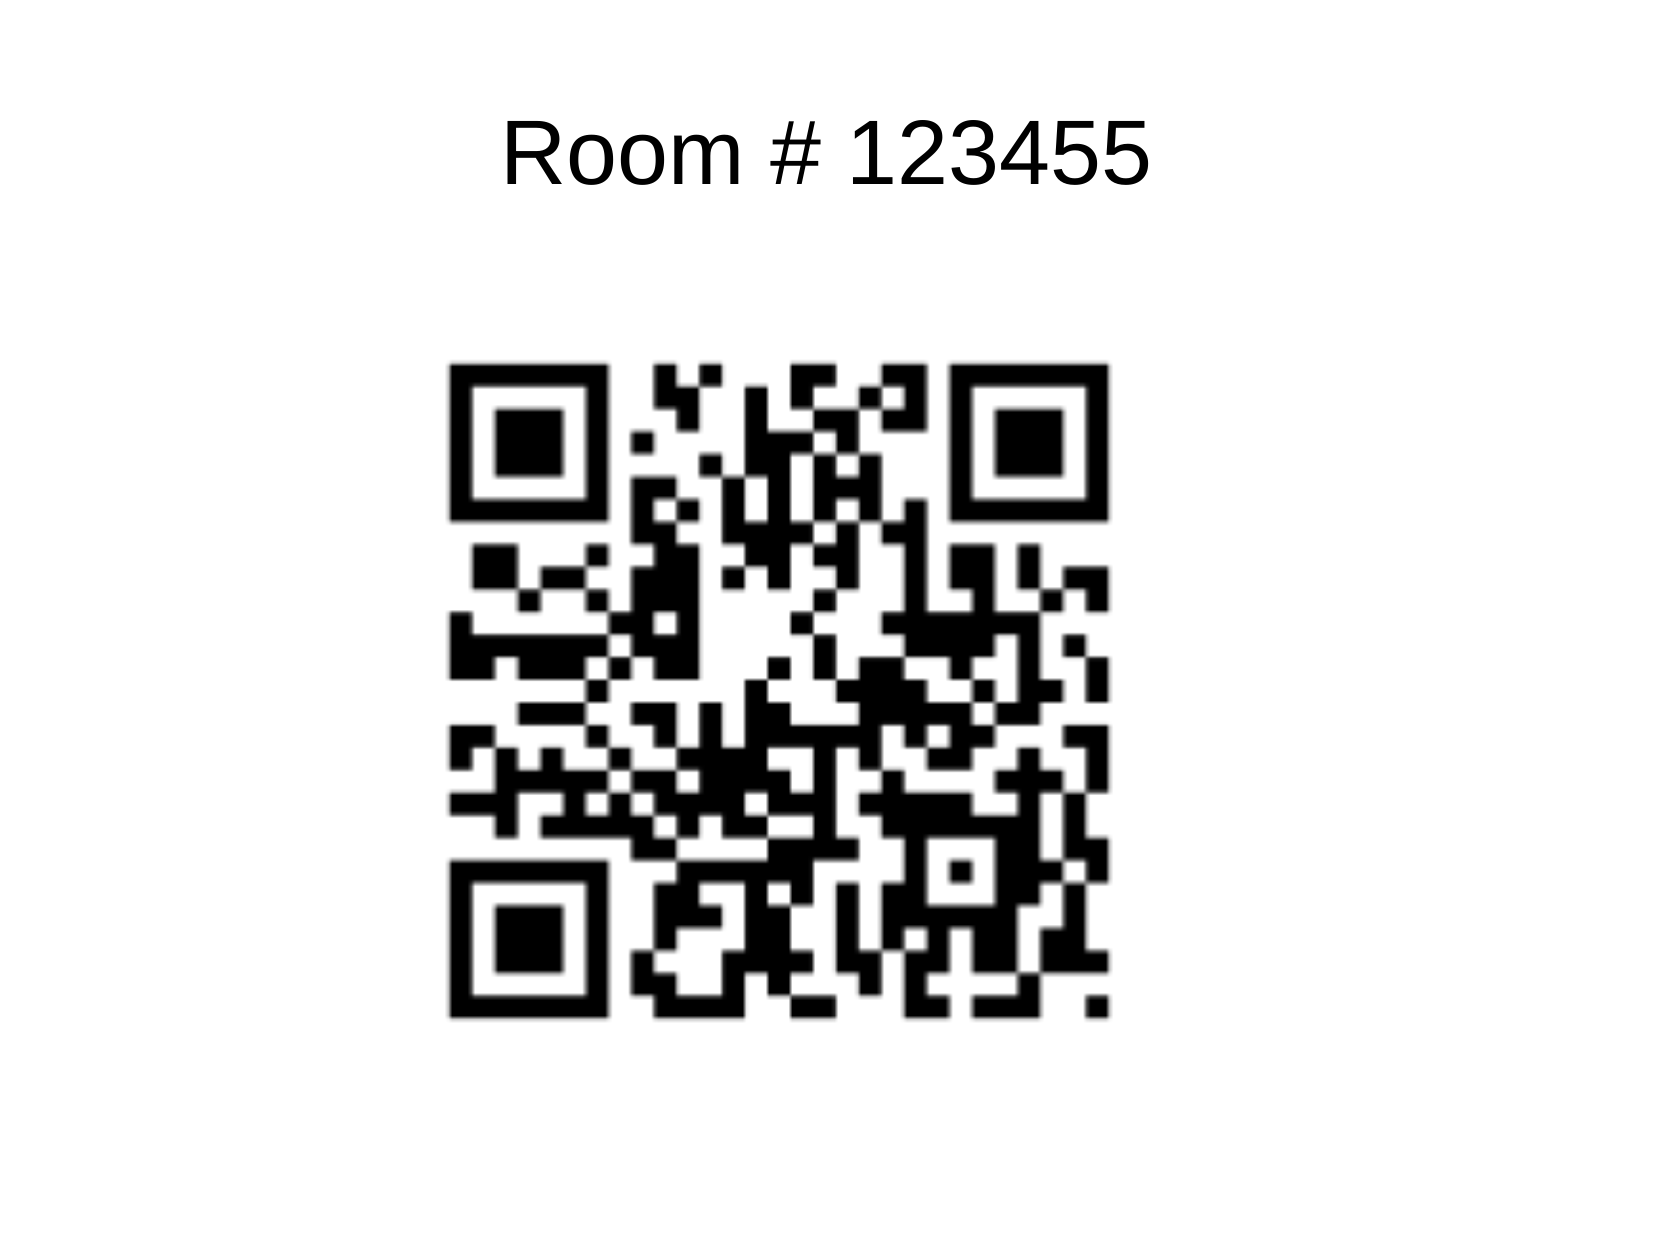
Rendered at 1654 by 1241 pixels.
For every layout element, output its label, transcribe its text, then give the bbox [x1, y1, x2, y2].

title Room # 123455 [82, 49, 1571, 257]
picture [360, 275, 1201, 1111]
